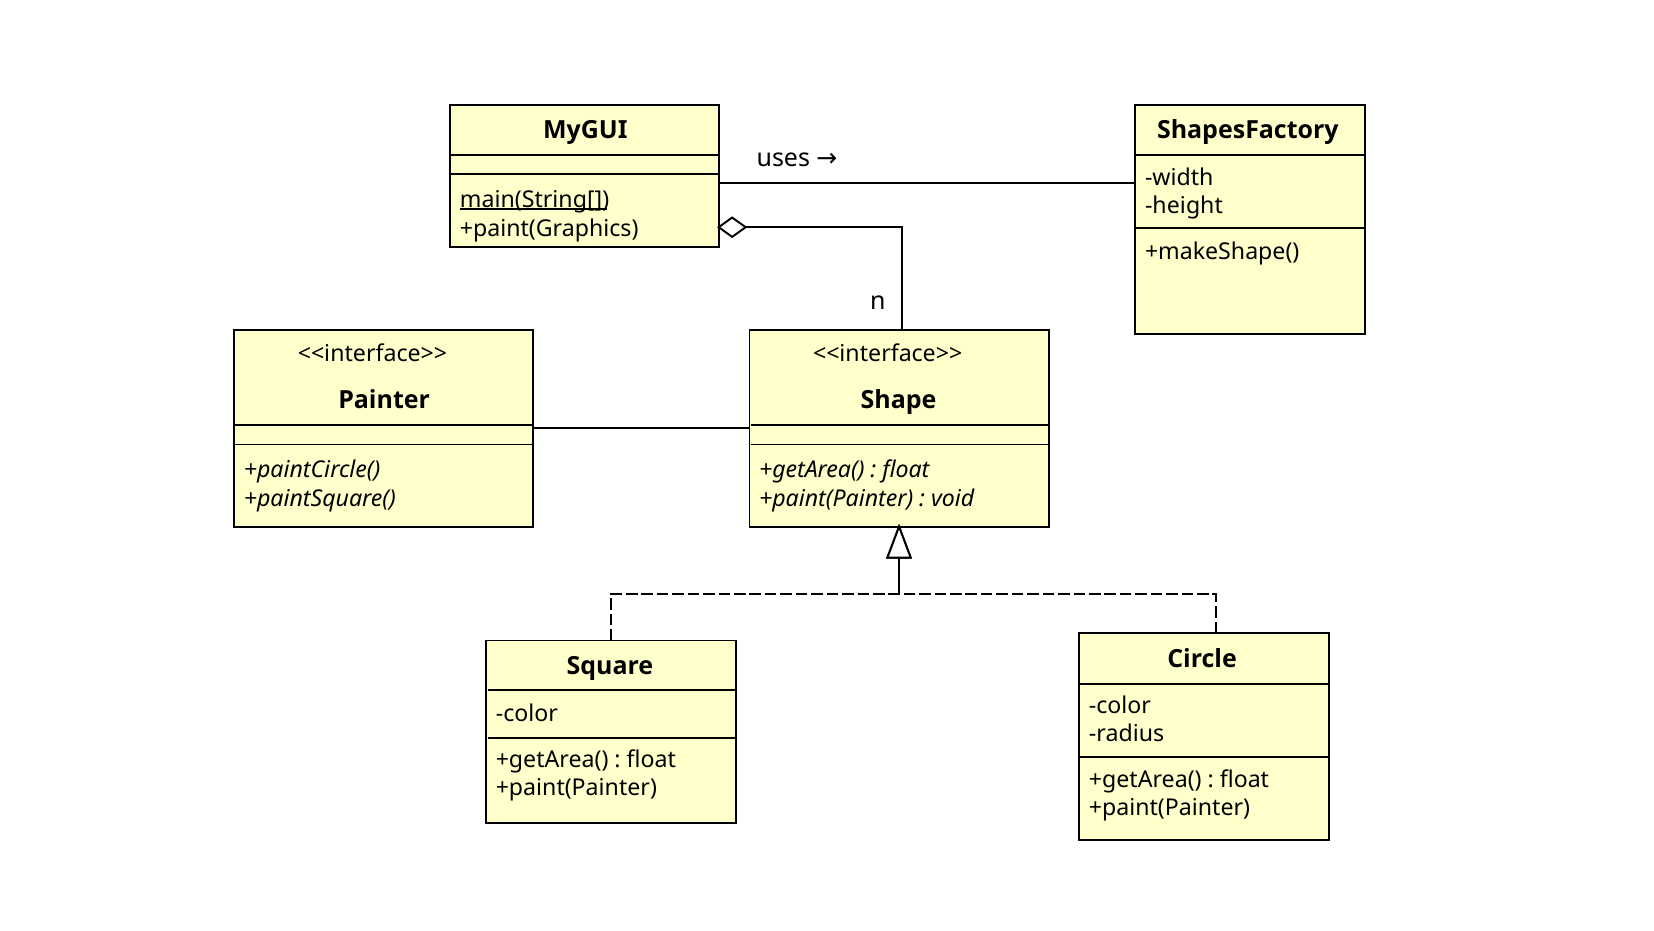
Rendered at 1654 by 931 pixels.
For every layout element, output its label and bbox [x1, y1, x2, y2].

picture [204, 75, 1396, 871]
